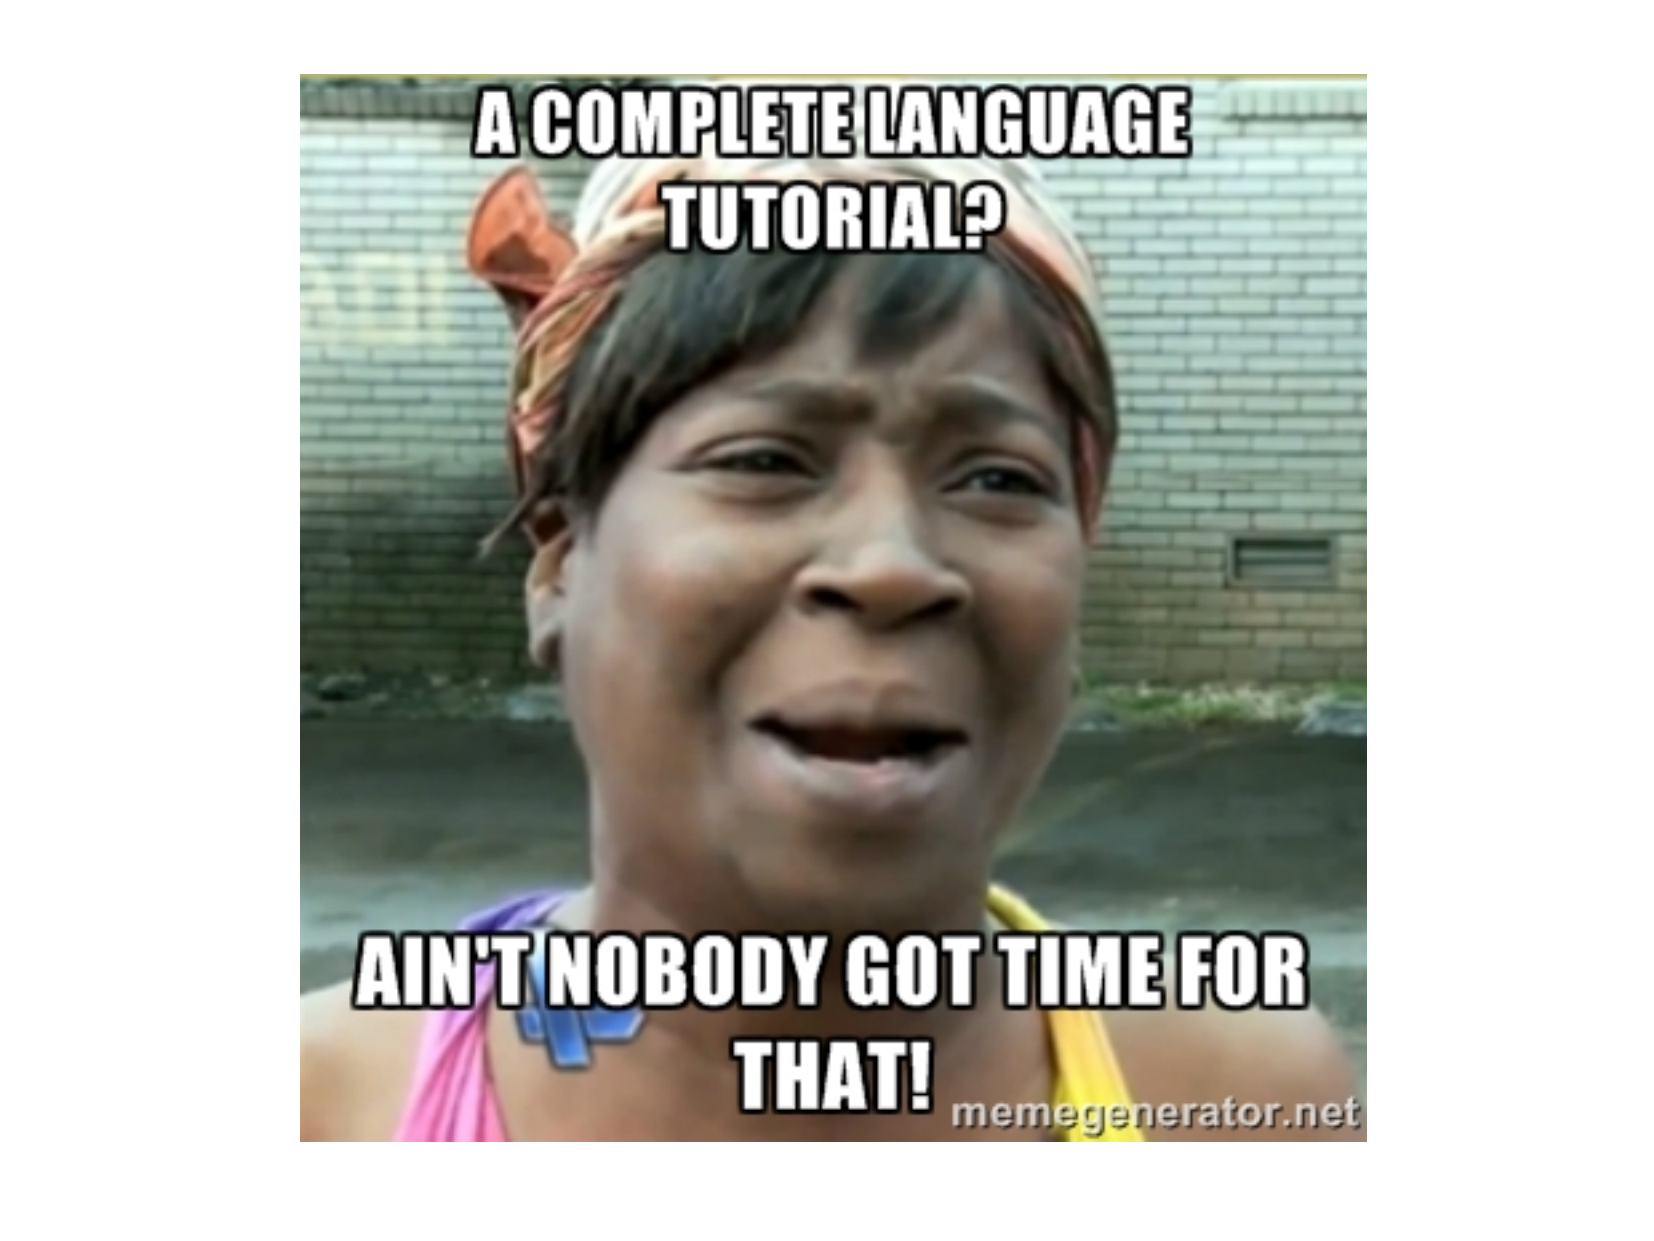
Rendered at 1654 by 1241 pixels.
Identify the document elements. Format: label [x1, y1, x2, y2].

picture [300, 74, 1367, 1142]
